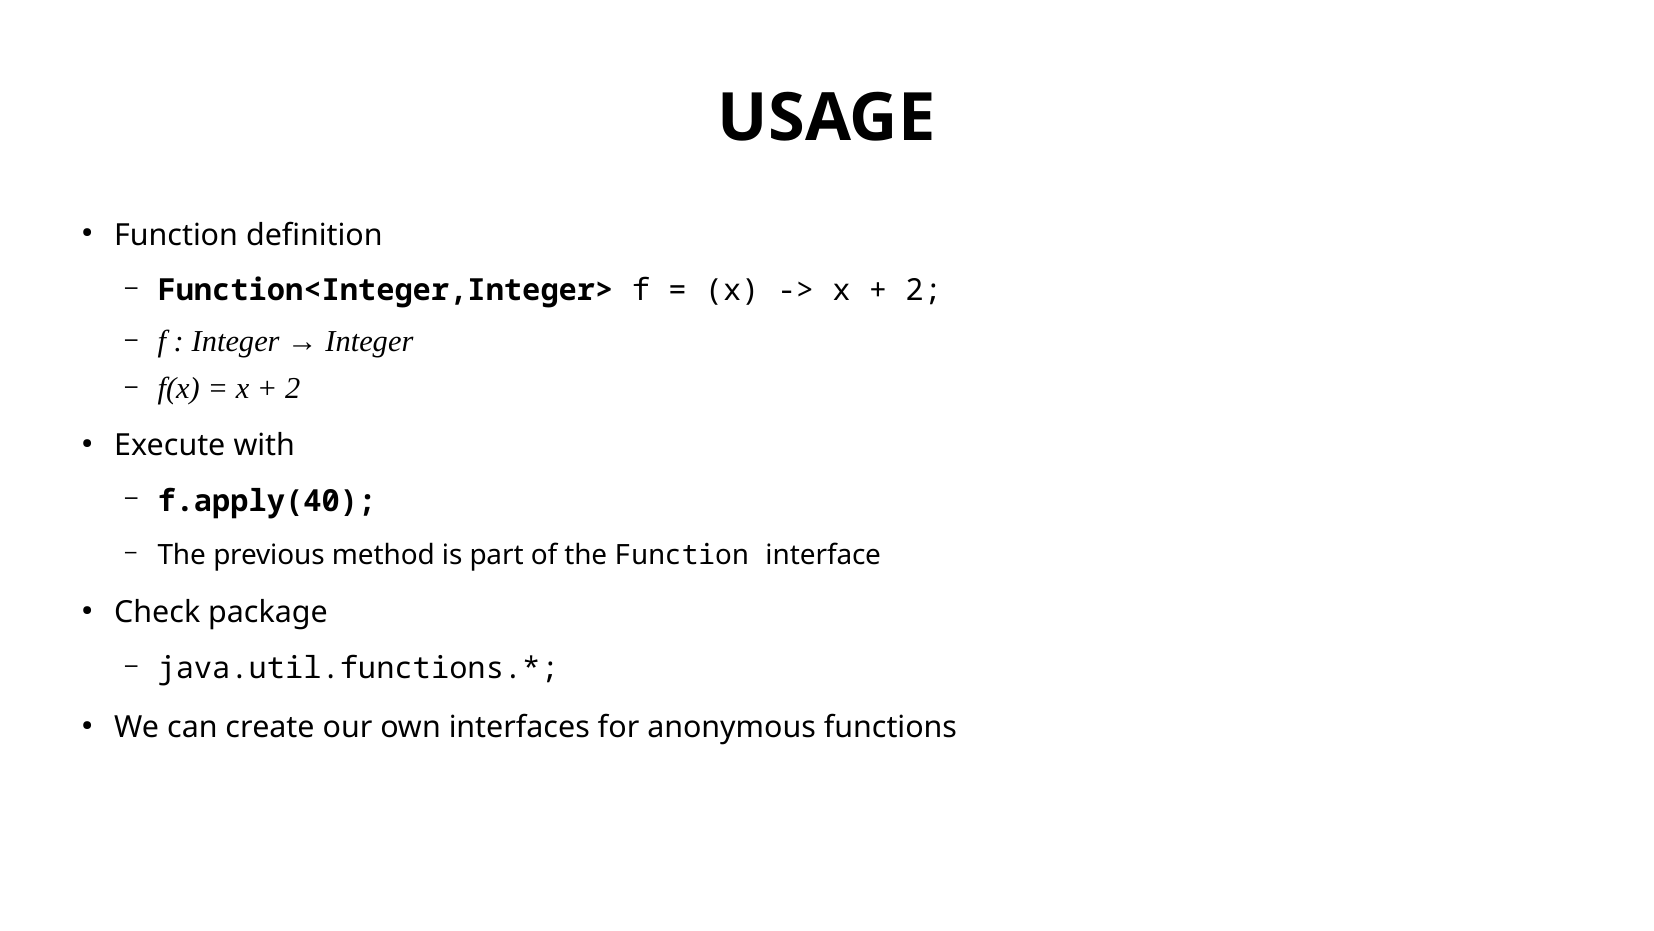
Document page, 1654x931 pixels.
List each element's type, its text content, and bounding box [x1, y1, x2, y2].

list Function definition Function<Integer,Integer> f = (x) -> x + 2; f : Integer → Integer f(x) = x + 2 Execute with f.apply(40); The previous method is part of the Function interface Check package java.util.functions.*; We can create our own interfaces for anonymous functions [70, 212, 1560, 752]
title USAGE [82, 36, 1571, 193]
